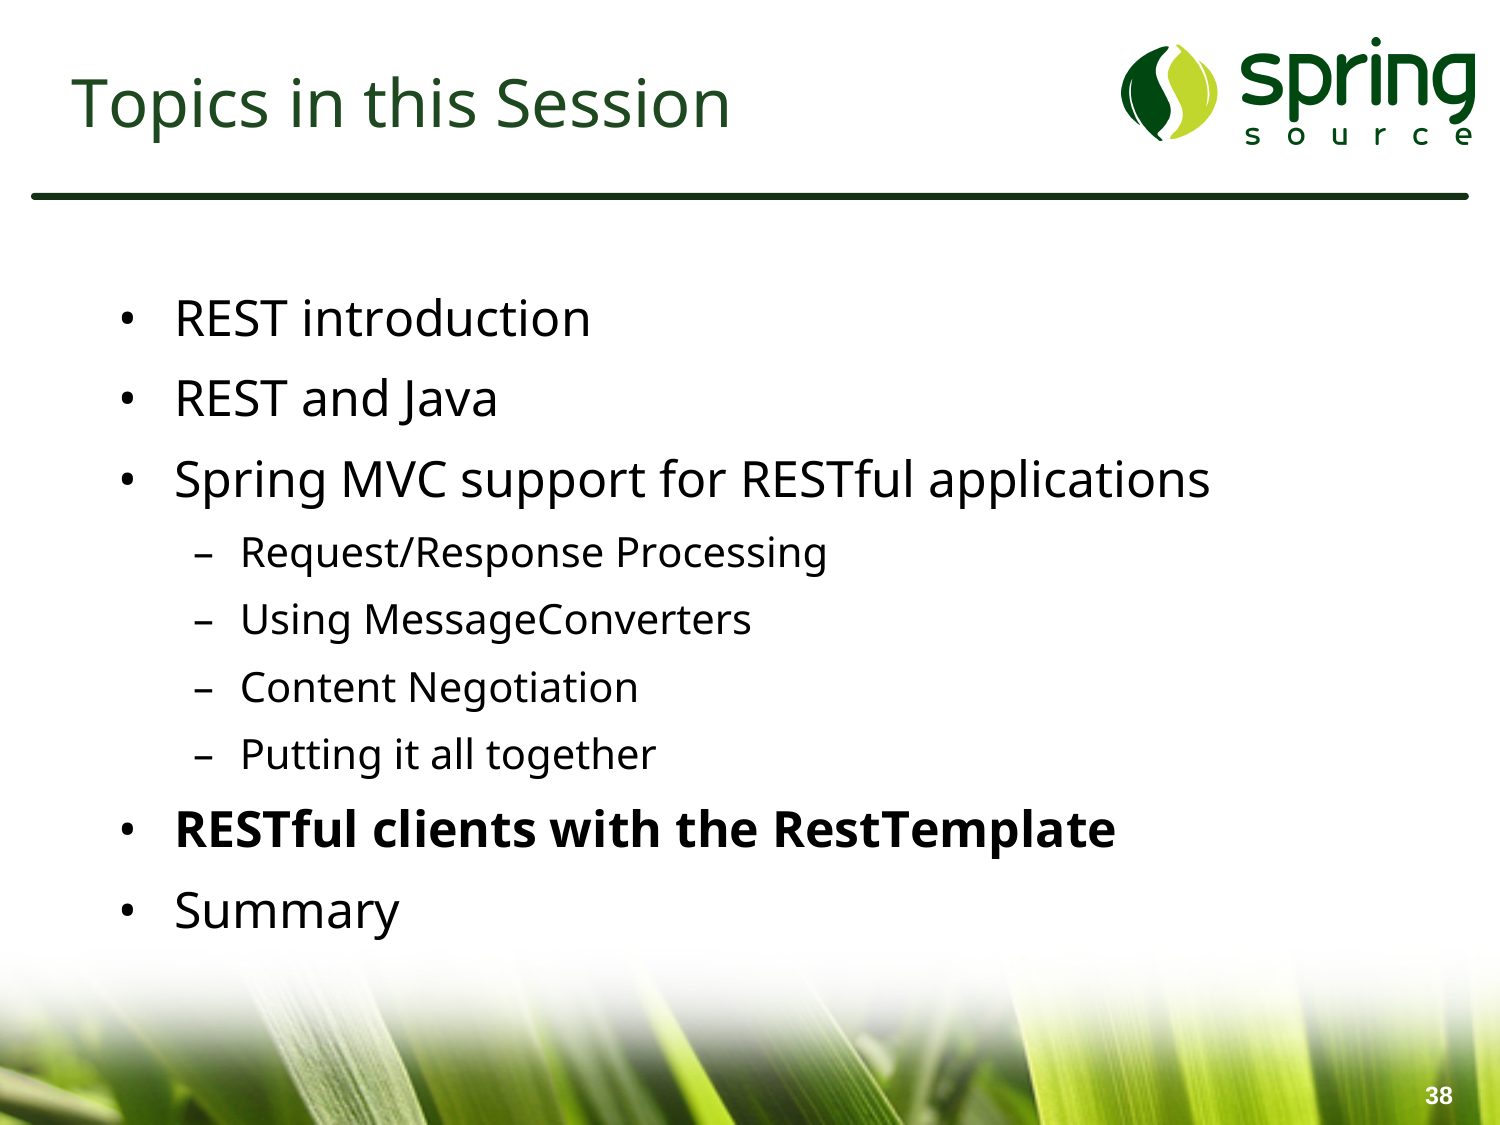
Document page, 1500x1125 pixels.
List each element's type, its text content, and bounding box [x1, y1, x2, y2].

list REST introduction REST and Java Spring MVC support for RESTful applications Request/Response Processing Using MessageConverters Content Negotiation Putting it all together RESTful clients with the RestTemplate Summary [103, 275, 1441, 938]
title Topics in this Session [56, 48, 1089, 212]
picture [0, 944, 1500, 1125]
picture [1121, 37, 1475, 145]
